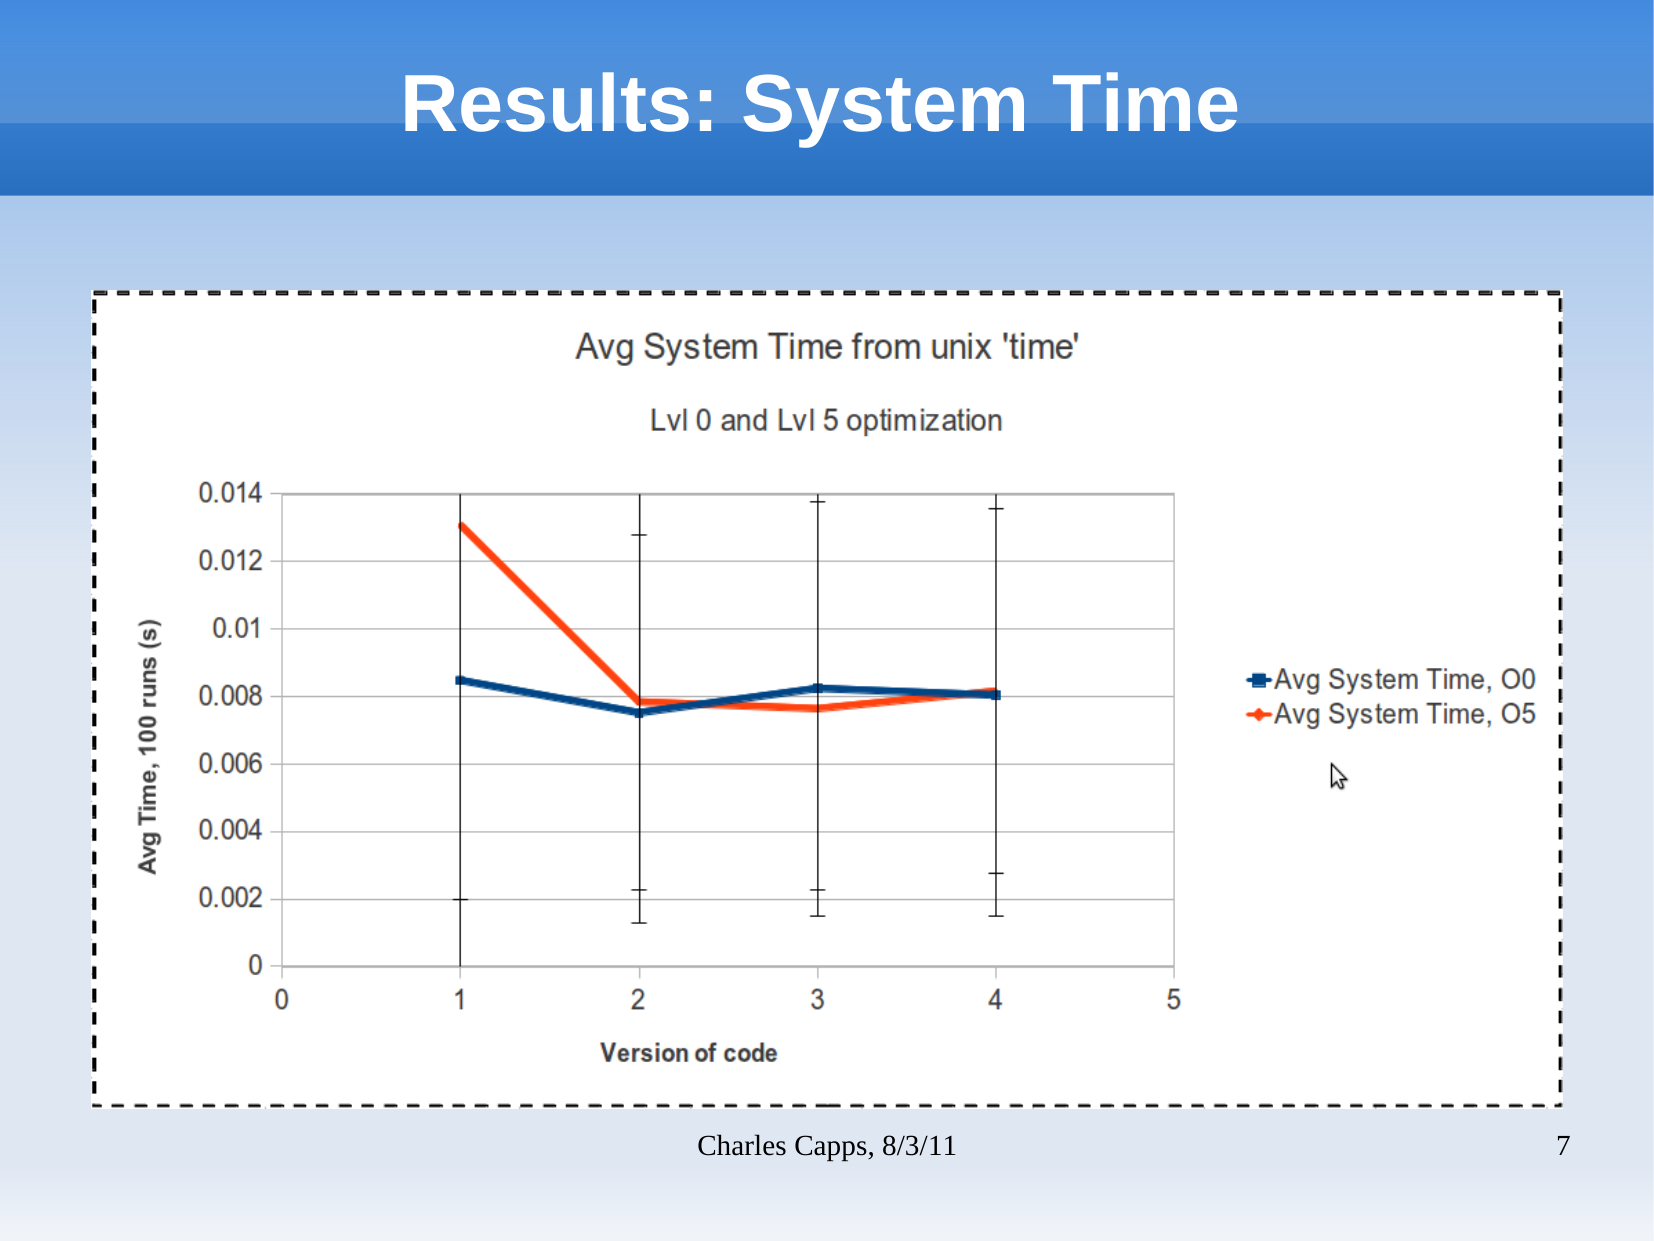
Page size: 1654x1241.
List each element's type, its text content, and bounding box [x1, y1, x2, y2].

picture [0, 0, 1654, 1241]
title Results: System Time [76, 0, 1565, 208]
